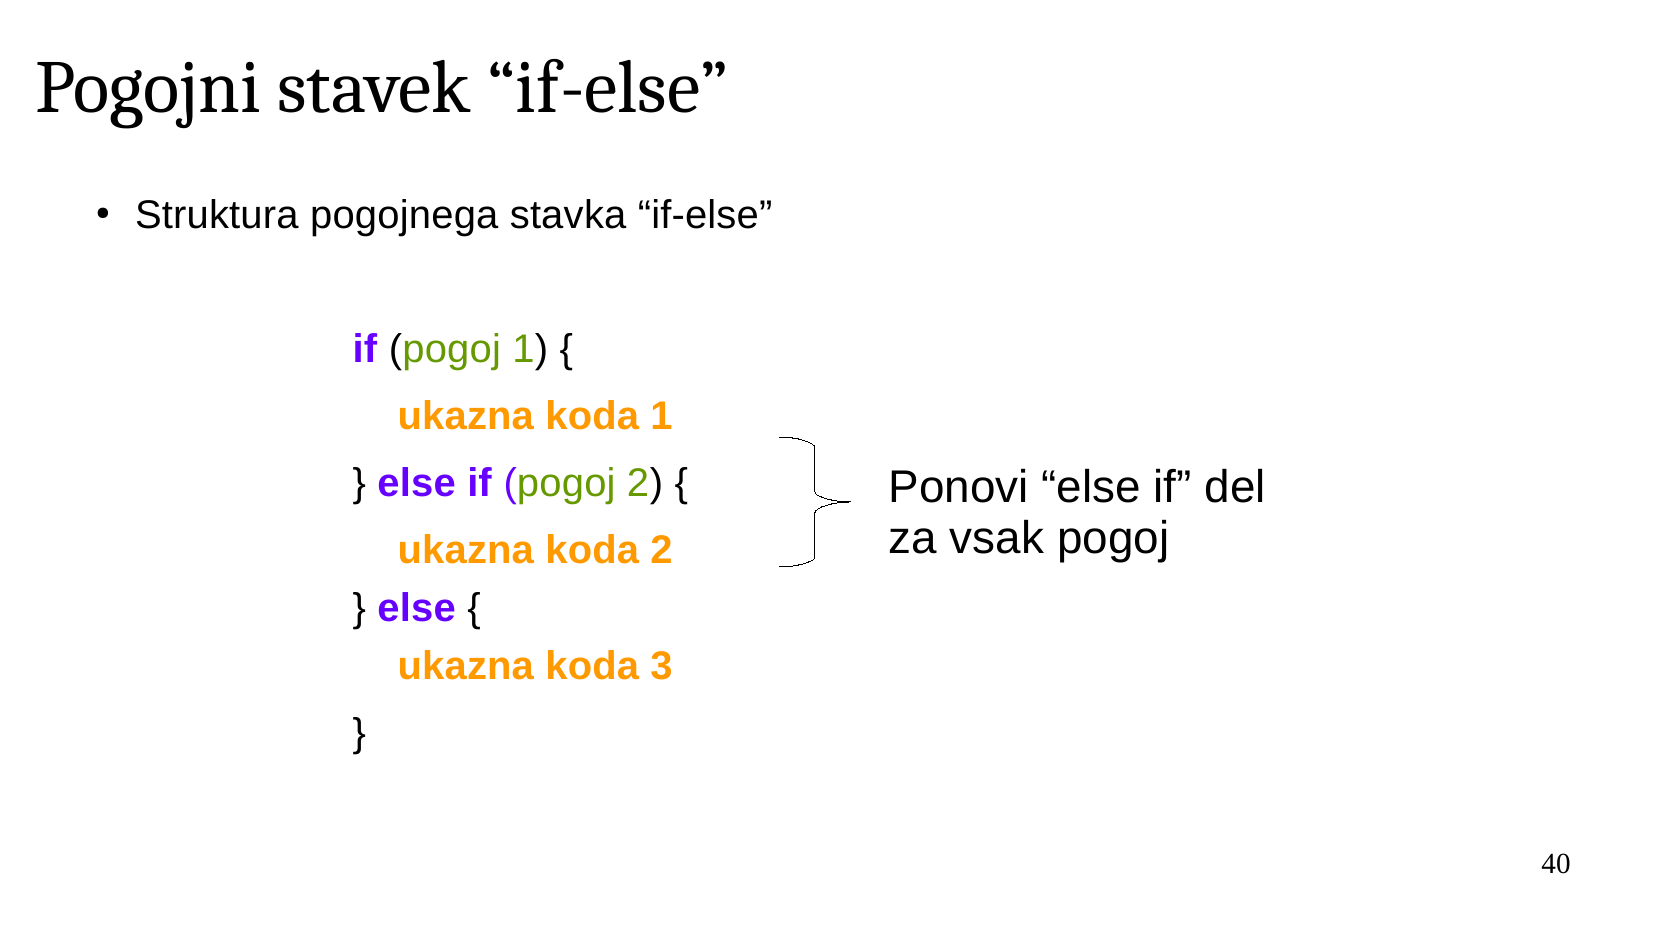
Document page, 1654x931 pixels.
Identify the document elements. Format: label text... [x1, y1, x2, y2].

title Pogojni stavek “if-else” [35, 21, 1524, 154]
text_box Ponovi “else if” del za vsak pogoj [874, 453, 1335, 571]
list Struktura pogojnega stavka “if-else” if (pogoj 1) { ukazna koda 1 } else if (pogoj 2) { ukazna koda 2 } else { ukazna koda 3 } [82, 192, 1571, 827]
